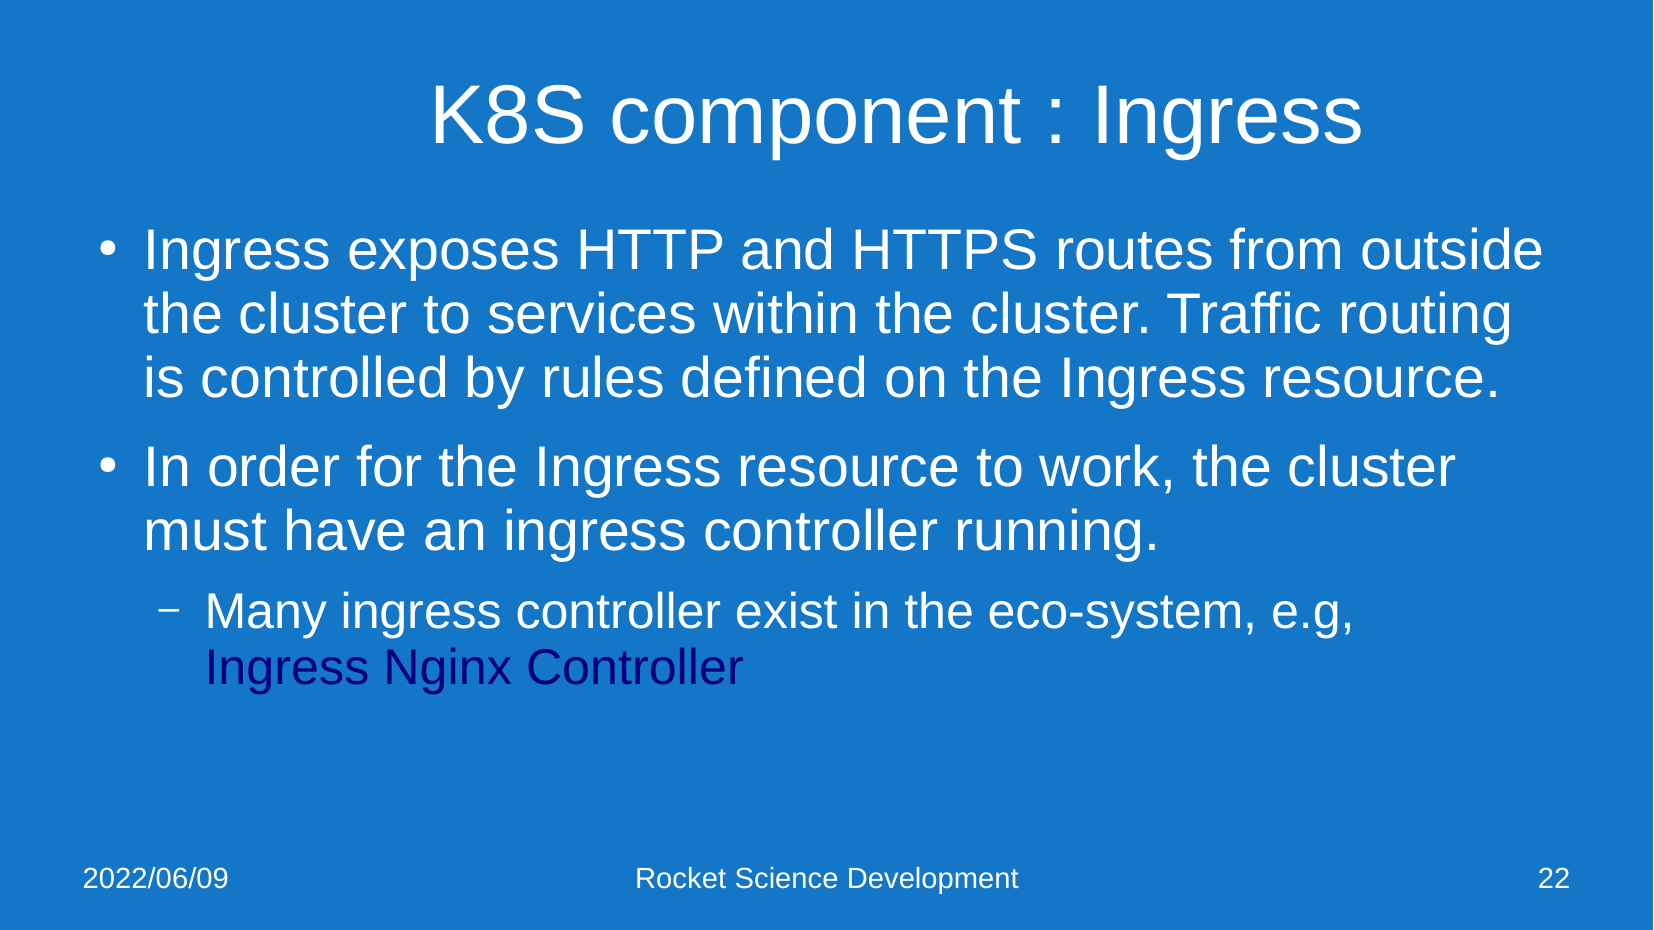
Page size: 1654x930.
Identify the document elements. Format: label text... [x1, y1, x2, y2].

title K8S component : Ingress [82, 36, 1571, 193]
list Ingress exposes HTTP and HTTPS routes from outside the cluster to services within the cluster. Traffic routing is controlled by rules defined on the Ingress resource. In order for the Ingress resource to work, the cluster must have an ingress controller running. Many ingress controller exist in the eco-system, e.g, Ingress Nginx Controller [82, 217, 1571, 757]
